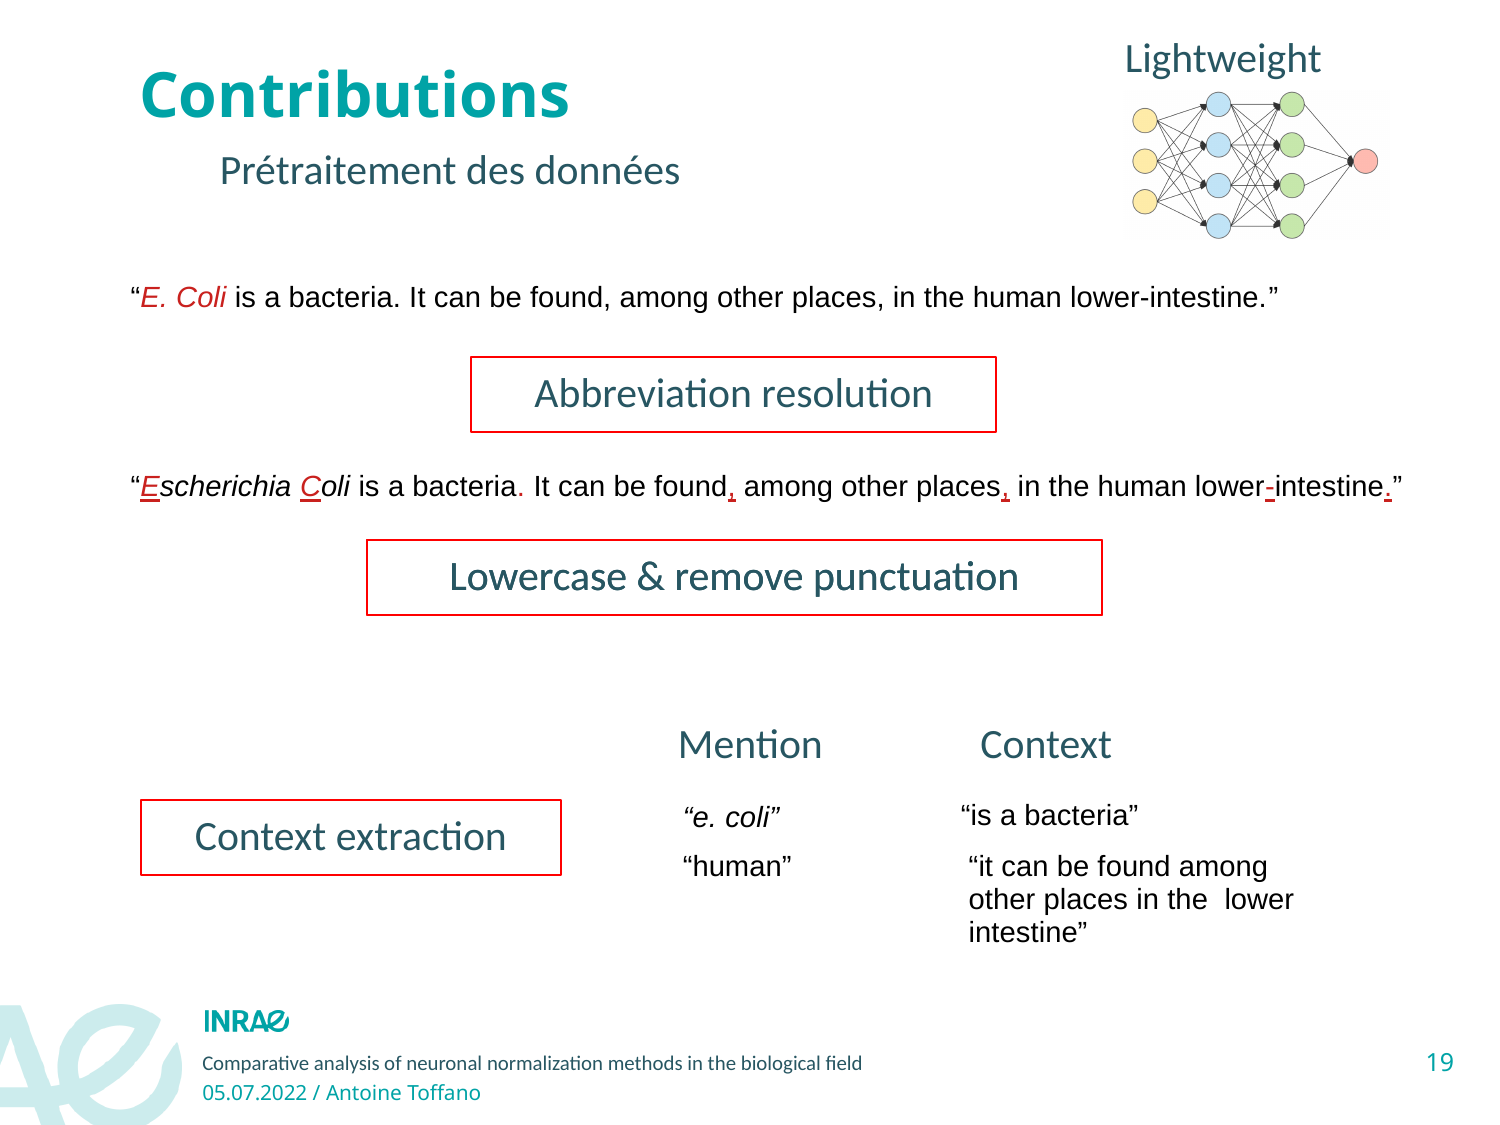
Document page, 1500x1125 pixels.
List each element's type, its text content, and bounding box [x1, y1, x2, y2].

text_box “Escherichia Coli is a bacteria. It can be found, among other places, in the human lower-intestine.” [115, 462, 1451, 544]
text_box Abbreviation resolution [471, 357, 997, 433]
text_box Mention [625, 720, 876, 784]
picture [1123, 90, 1390, 240]
text_box “e. coli” [668, 794, 819, 842]
picture [0, 996, 328, 1125]
text_box “human” [668, 842, 819, 924]
text_box Lowercase & remove punctuation [366, 539, 1102, 616]
text_box Lightweight [1110, 23, 1420, 136]
text_box Prétraitement des données [205, 140, 1396, 253]
text_box Context [920, 719, 1172, 832]
text_box Context extraction [140, 800, 561, 876]
text_box Contributions [139, 24, 1123, 170]
text_box “it can be found among other places in the lower intestine” [953, 842, 1324, 956]
text_box “E. Coli is a bacteria. It can be found, among other places, in the human lower-intestine.” [115, 273, 1301, 354]
text_box “is a bacteria” [946, 791, 1269, 872]
